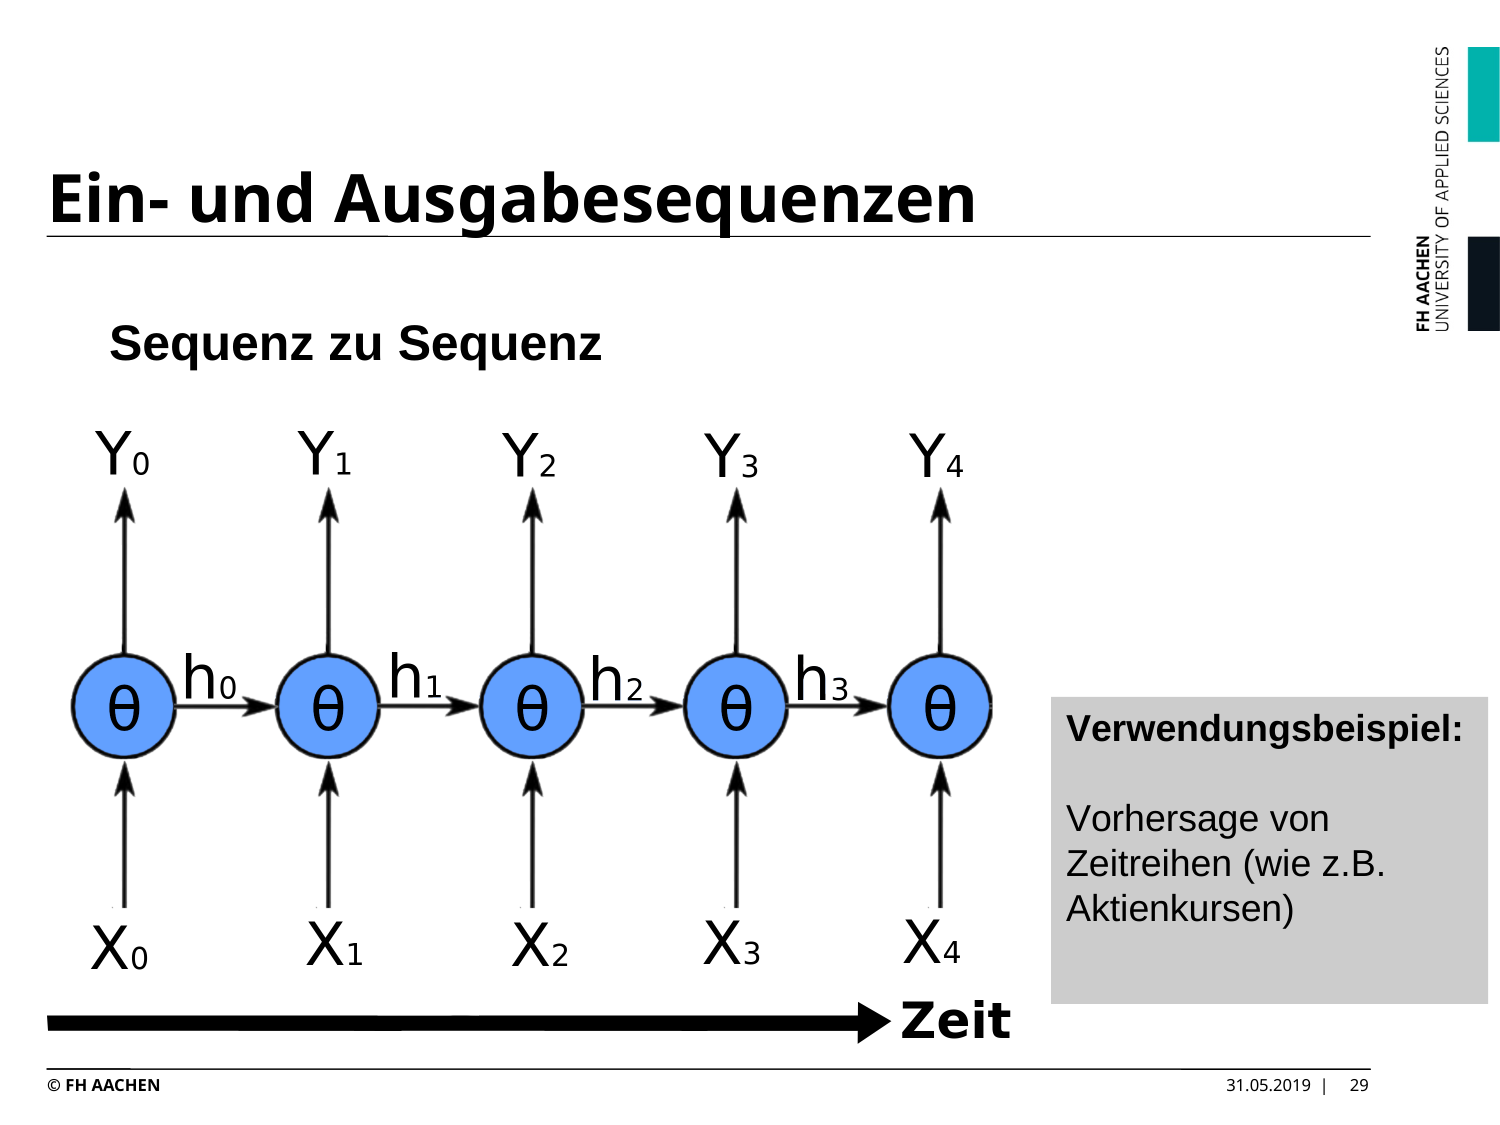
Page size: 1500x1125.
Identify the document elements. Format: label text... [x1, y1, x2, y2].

text_box Sequenz zu Sequenz [94, 303, 619, 378]
text_box Verwendungsbeispiel: Vorhersage von Zeitreihen (wie z.B. Aktienkursen) [1051, 696, 1489, 1004]
picture [1404, 47, 1500, 331]
title Ein- und Ausgabesequenzen [47, 153, 1371, 237]
picture [47, 354, 1024, 1044]
